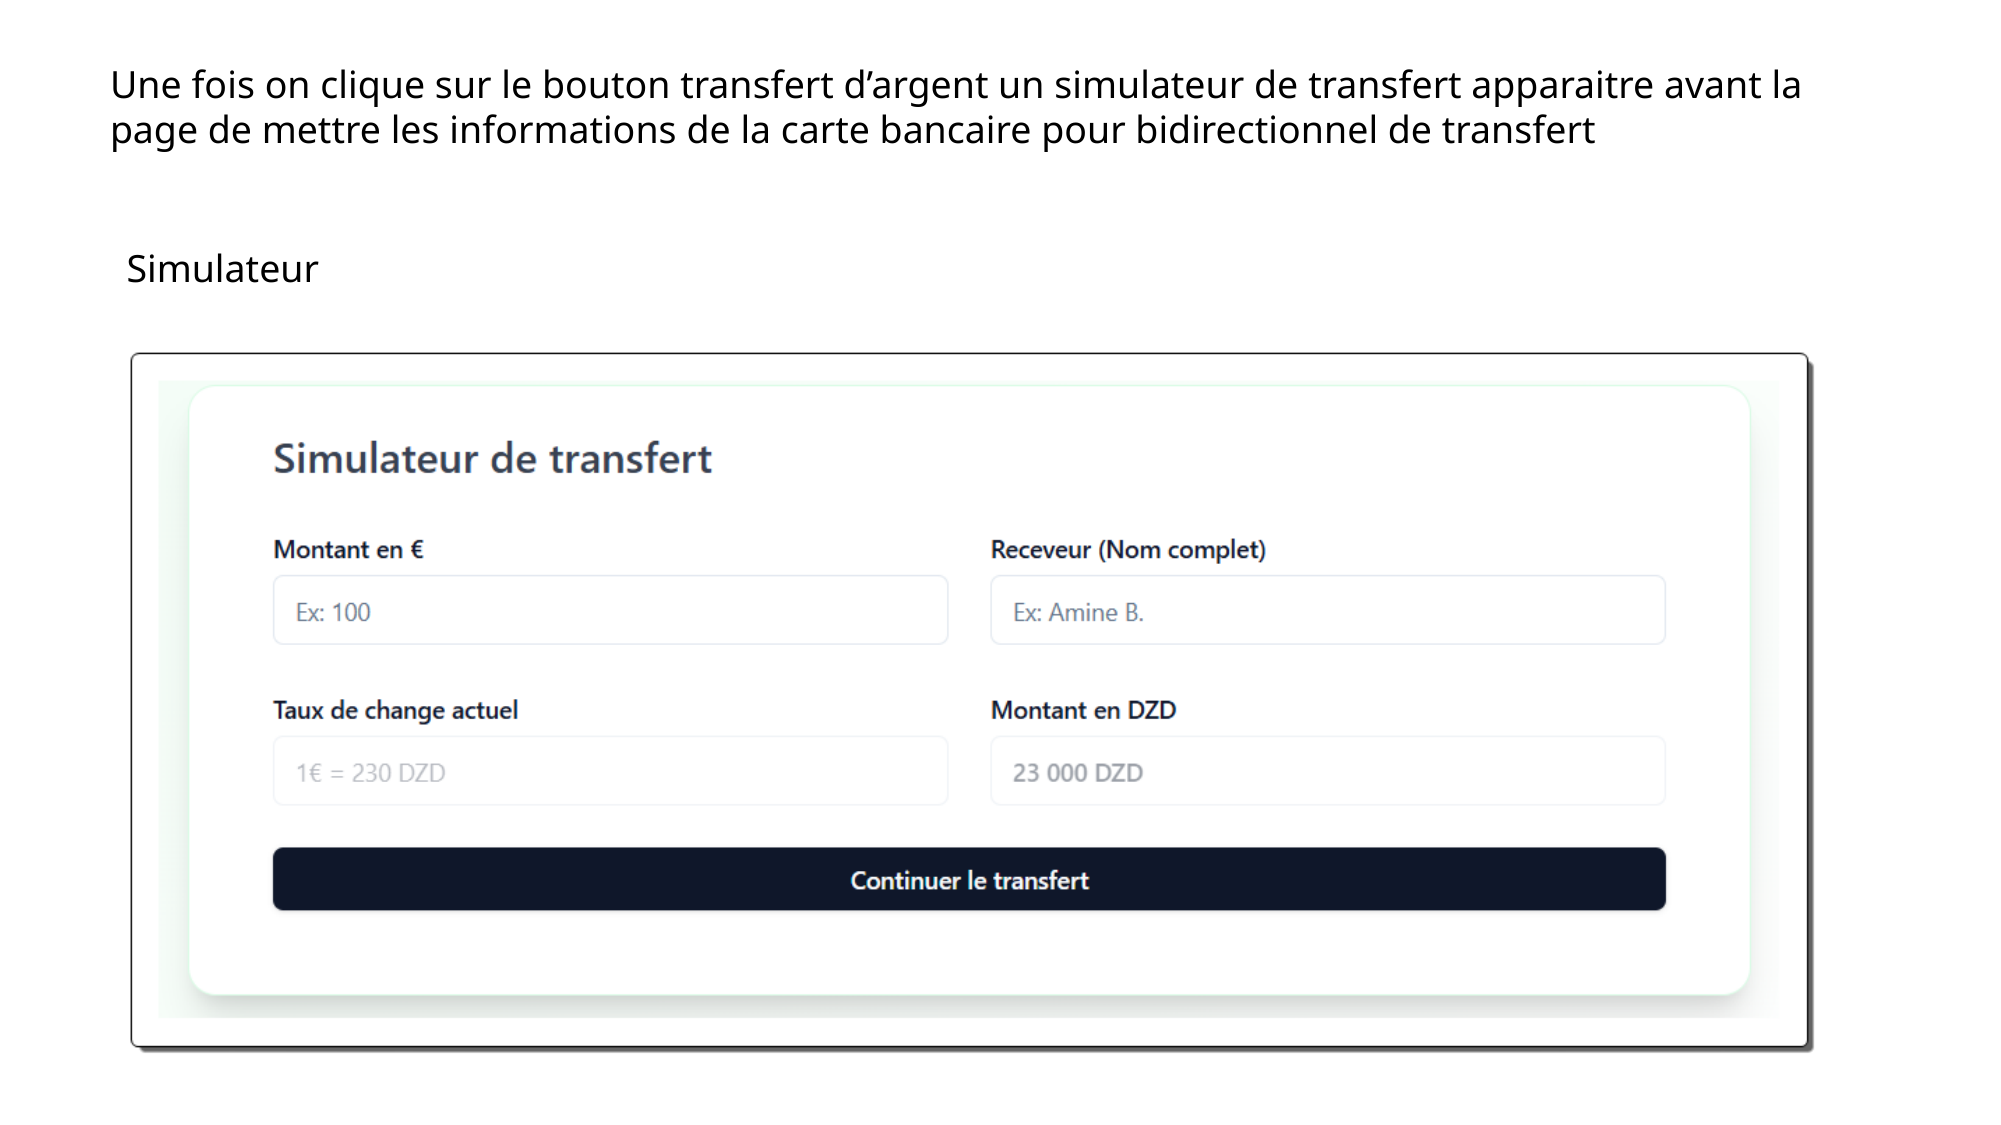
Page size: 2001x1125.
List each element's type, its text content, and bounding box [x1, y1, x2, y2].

text_box Une fois on clique sur le bouton transfert d’argent un simulateur de transfert apparaitre avant la page de mettre les informations de la carte bancaire pour bidirectionnel de transfert [94, 53, 1883, 160]
picture [75, 298, 1863, 1102]
text_box Simulateur [111, 237, 322, 299]
